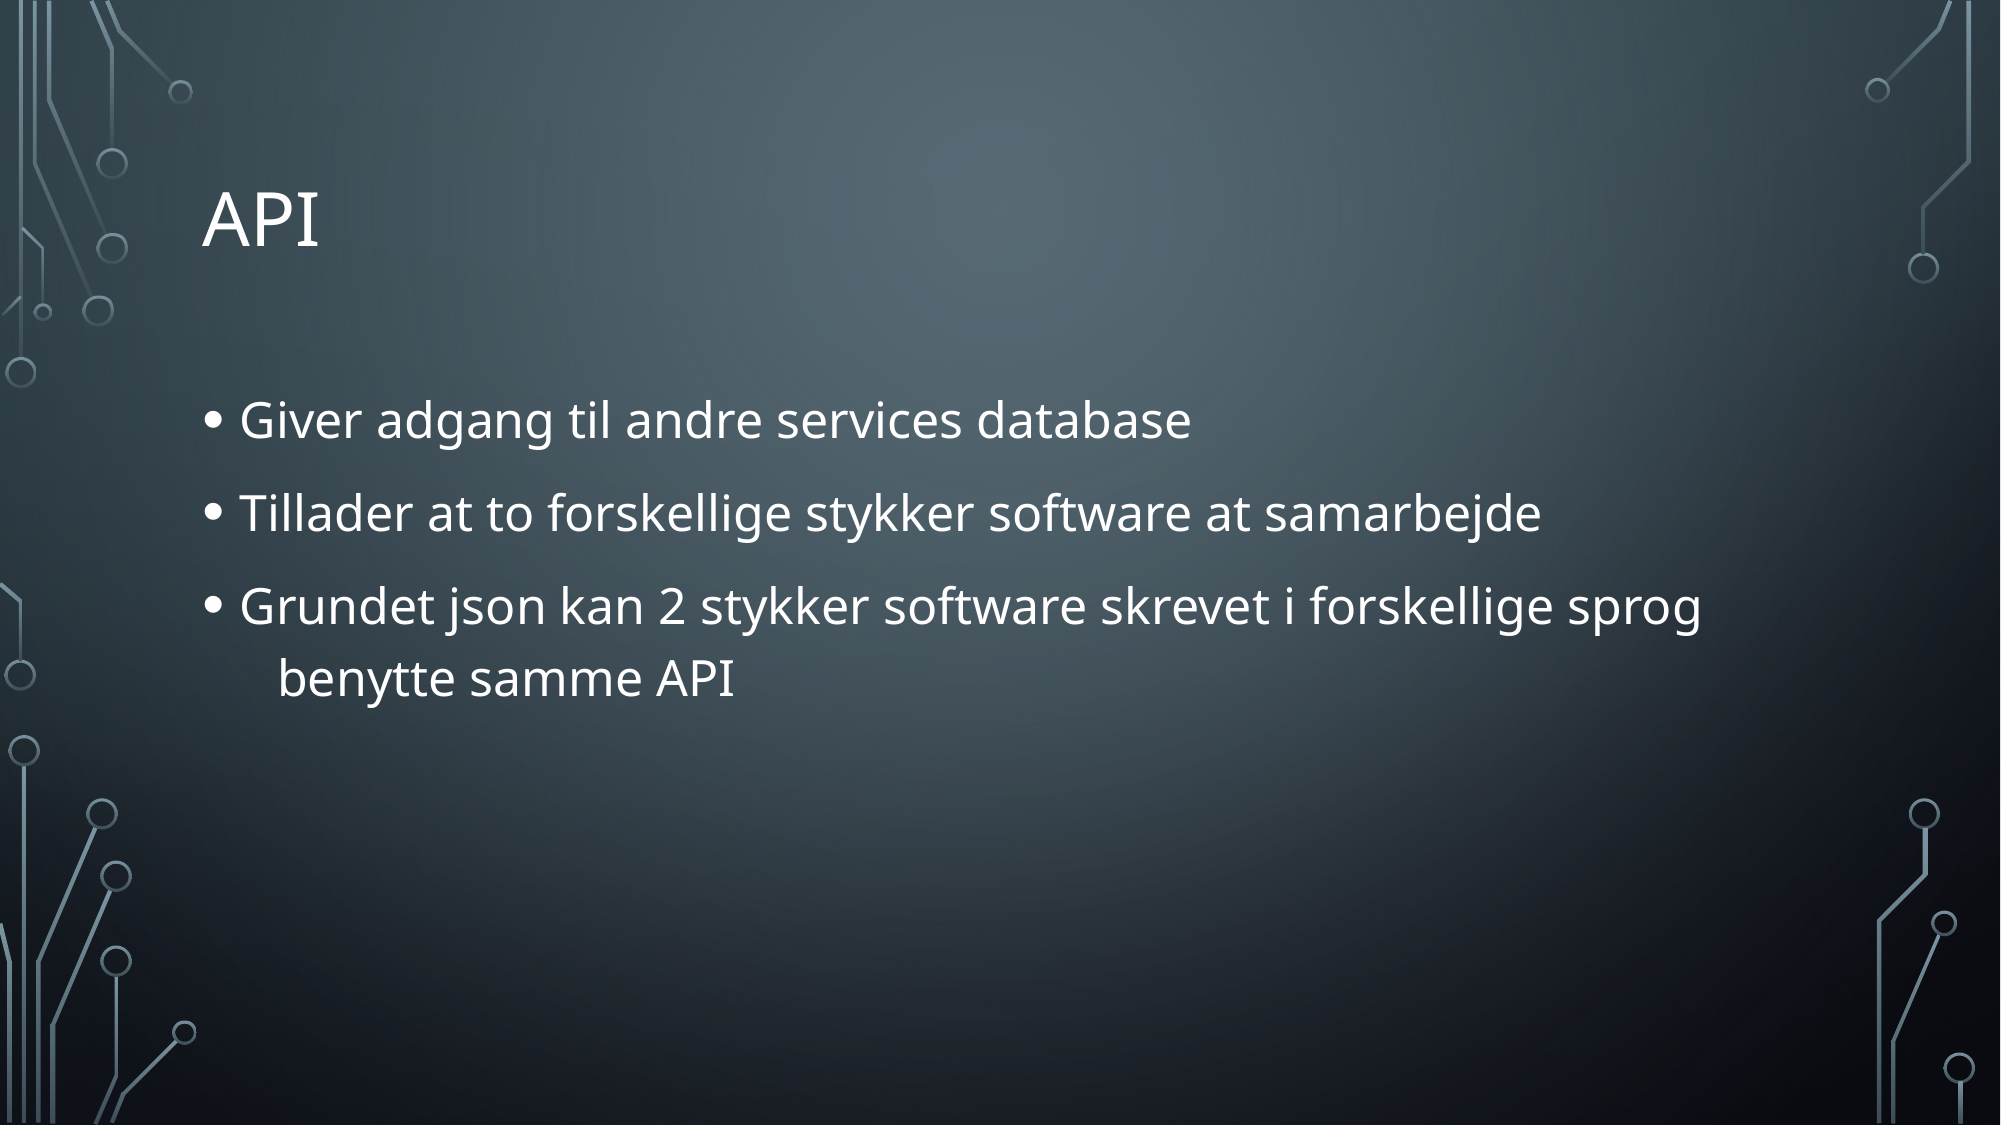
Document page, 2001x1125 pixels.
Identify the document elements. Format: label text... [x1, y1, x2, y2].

title API [187, 101, 1813, 344]
list Giver adgang til andre services database Tillader at to forskellige stykker software at samarbejde Grundet json kan 2 stykker software skrevet i forskellige sprog benytte samme API [187, 369, 1813, 951]
